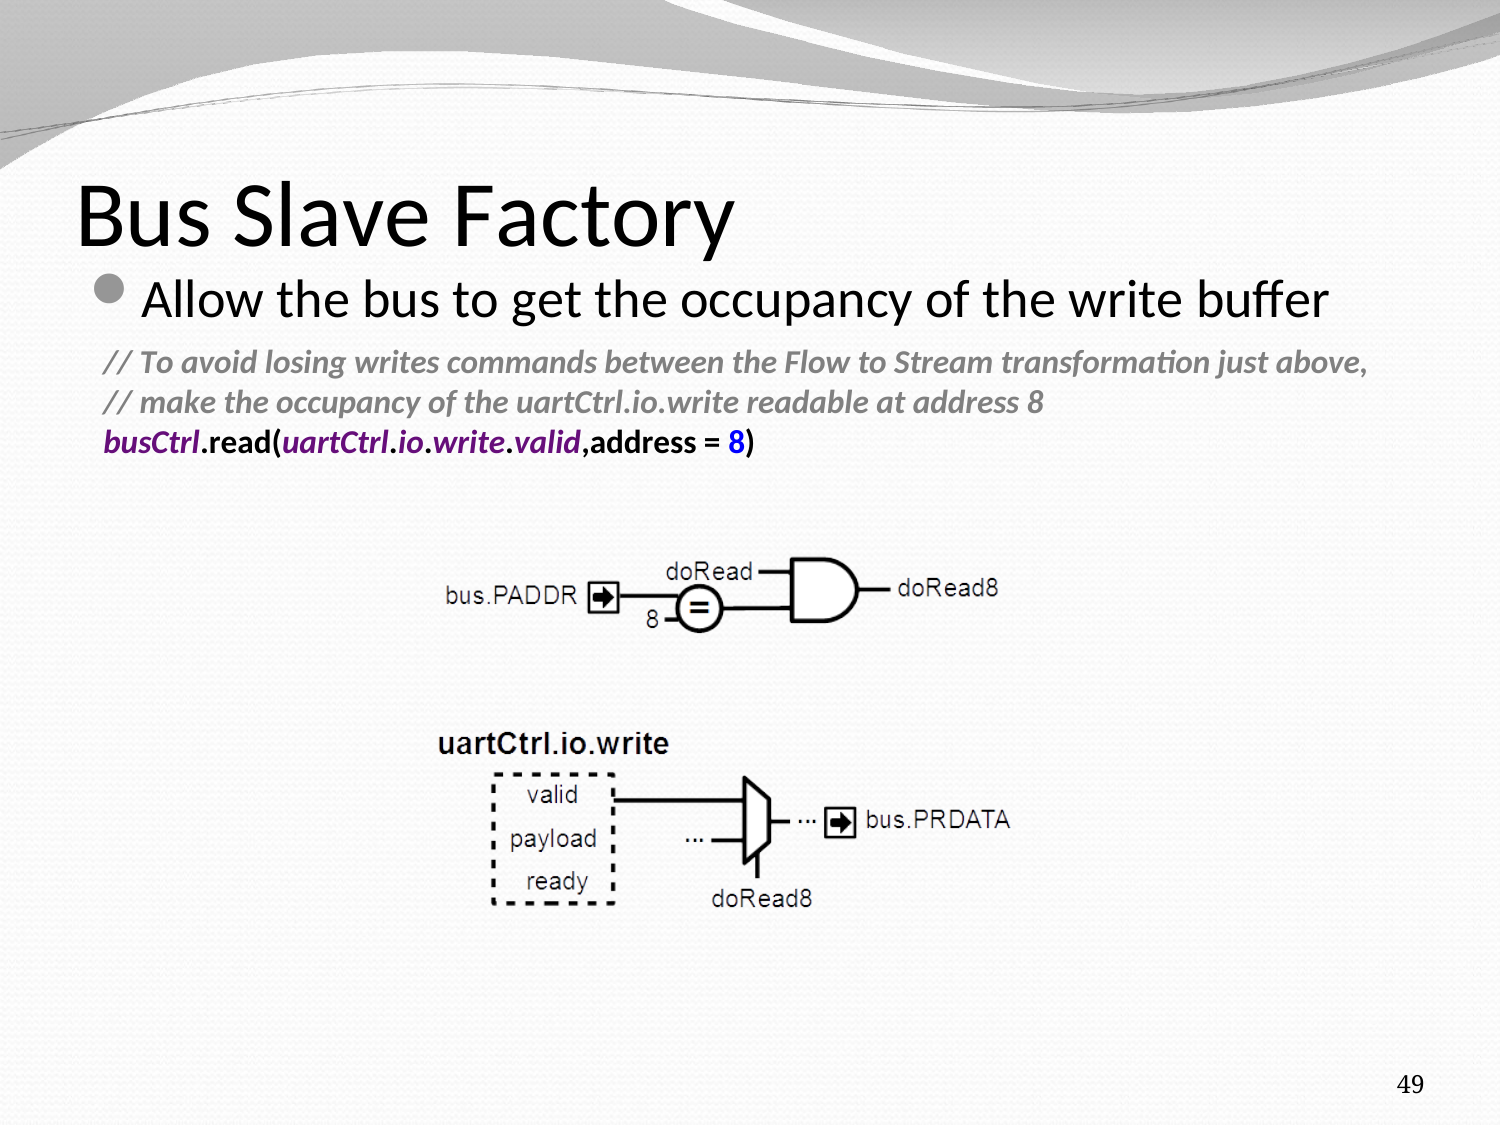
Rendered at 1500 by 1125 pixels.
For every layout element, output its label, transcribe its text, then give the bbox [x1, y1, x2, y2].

list Allow the bus to get the occupancy of the write buffer [74, 255, 1459, 1009]
text_box <numéro> [1299, 1042, 1426, 1103]
picture [0, 0, 1500, 1125]
title Bus Slave Factory [75, 78, 1426, 255]
text_box // To avoid losing writes commands between the Flow to Stream transformation just above, // make the occupancy of the uartCtrl.io.write readable at address 8 busCtrl.read(uartCtrl.io.write.valid,address = 8) [88, 332, 1385, 468]
